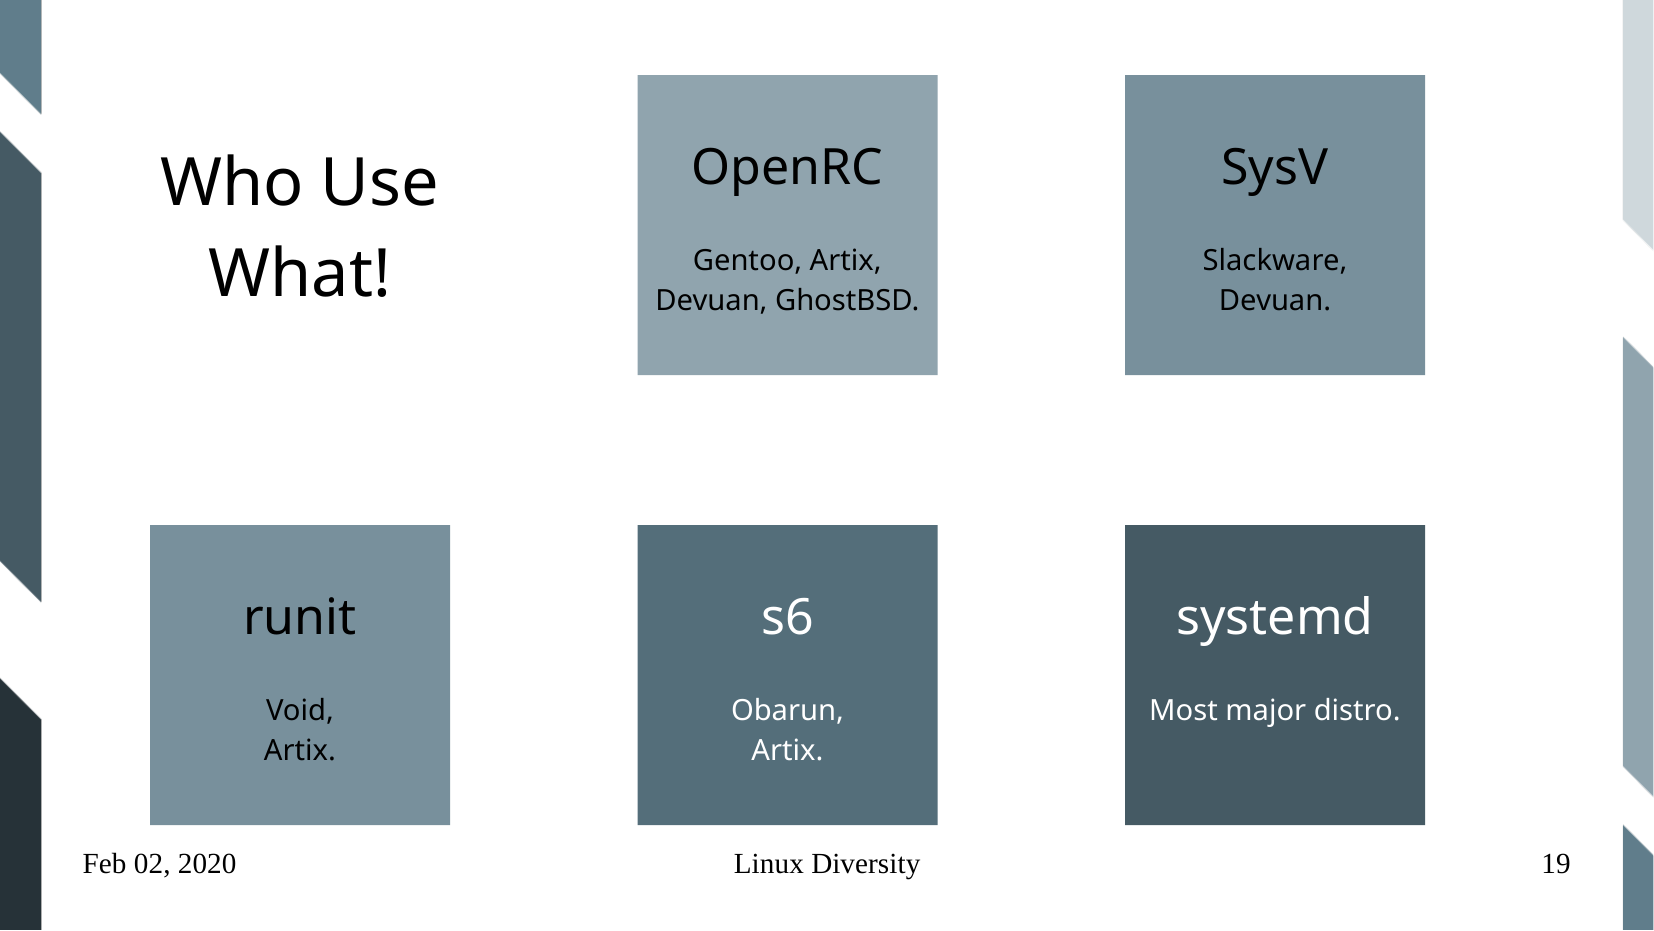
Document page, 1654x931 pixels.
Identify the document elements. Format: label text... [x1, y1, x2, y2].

list systemd Most major distro. [1125, 525, 1426, 826]
list runit Void, Artix. [150, 525, 451, 826]
picture [0, 0, 1654, 930]
list OpenRC Gentoo, Artix, Devuan, GhostBSD. [637, 75, 938, 376]
title Who Use What! [150, 75, 451, 376]
list SysV Slackware, Devuan. [1125, 75, 1426, 376]
list s6 Obarun, Artix. [637, 525, 938, 826]
